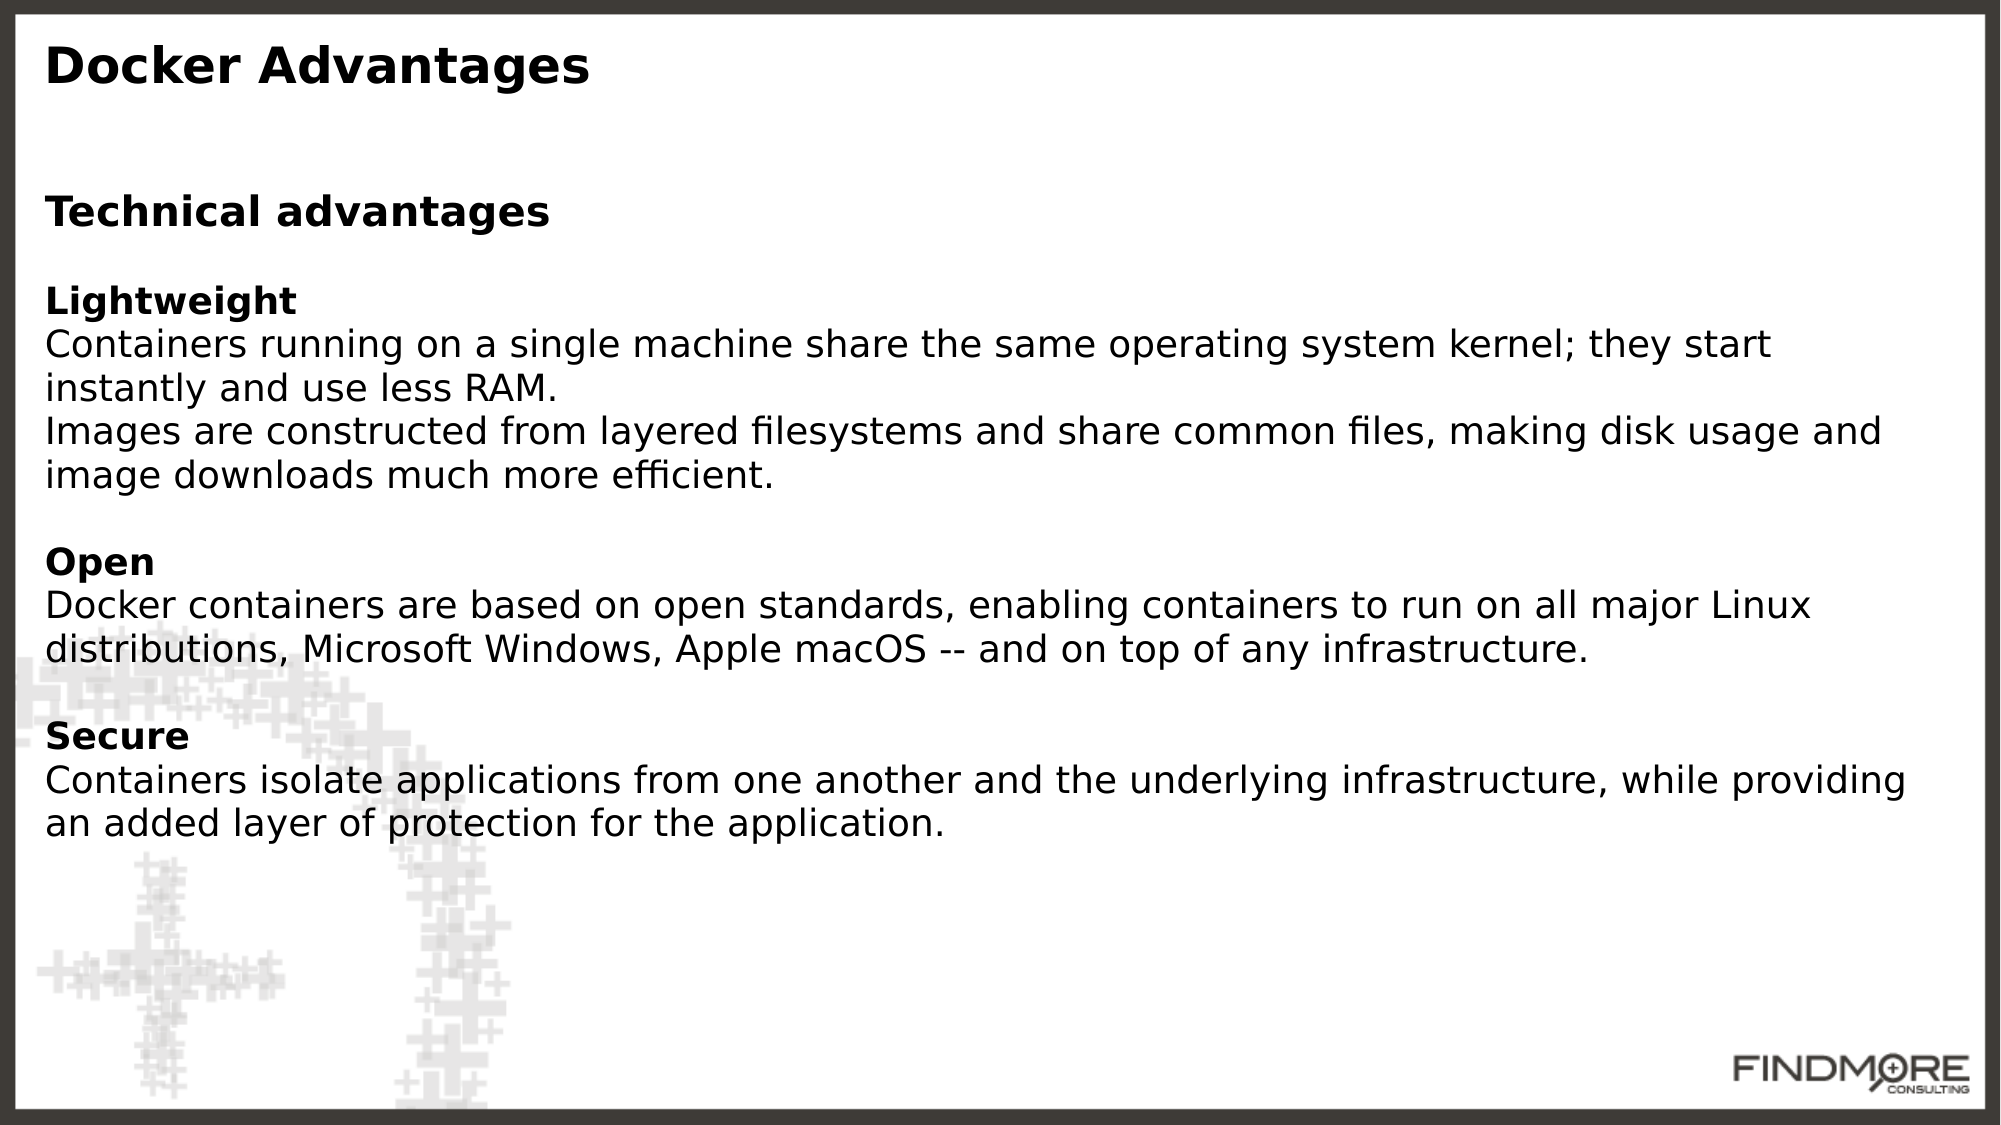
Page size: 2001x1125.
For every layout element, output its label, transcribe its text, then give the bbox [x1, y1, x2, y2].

picture [0, 0, 2001, 1125]
text_box Docker Advantages Technical advantages Lightweight Containers running on a single machine share the same operating system kernel; they start instantly and use less RAM. Images are constructed from layered filesystems and share common files, making disk usage and image downloads much more efficient. Open Docker containers are based on open standards, enabling containers to run on all major Linux distributions, Microsoft Windows, Apple macOS -- and on top of any infrastructure. Secure Containers isolate applications from one another and the underlying infrastructure, while providing an added layer of protection for the application. [30, 29, 1951, 1036]
